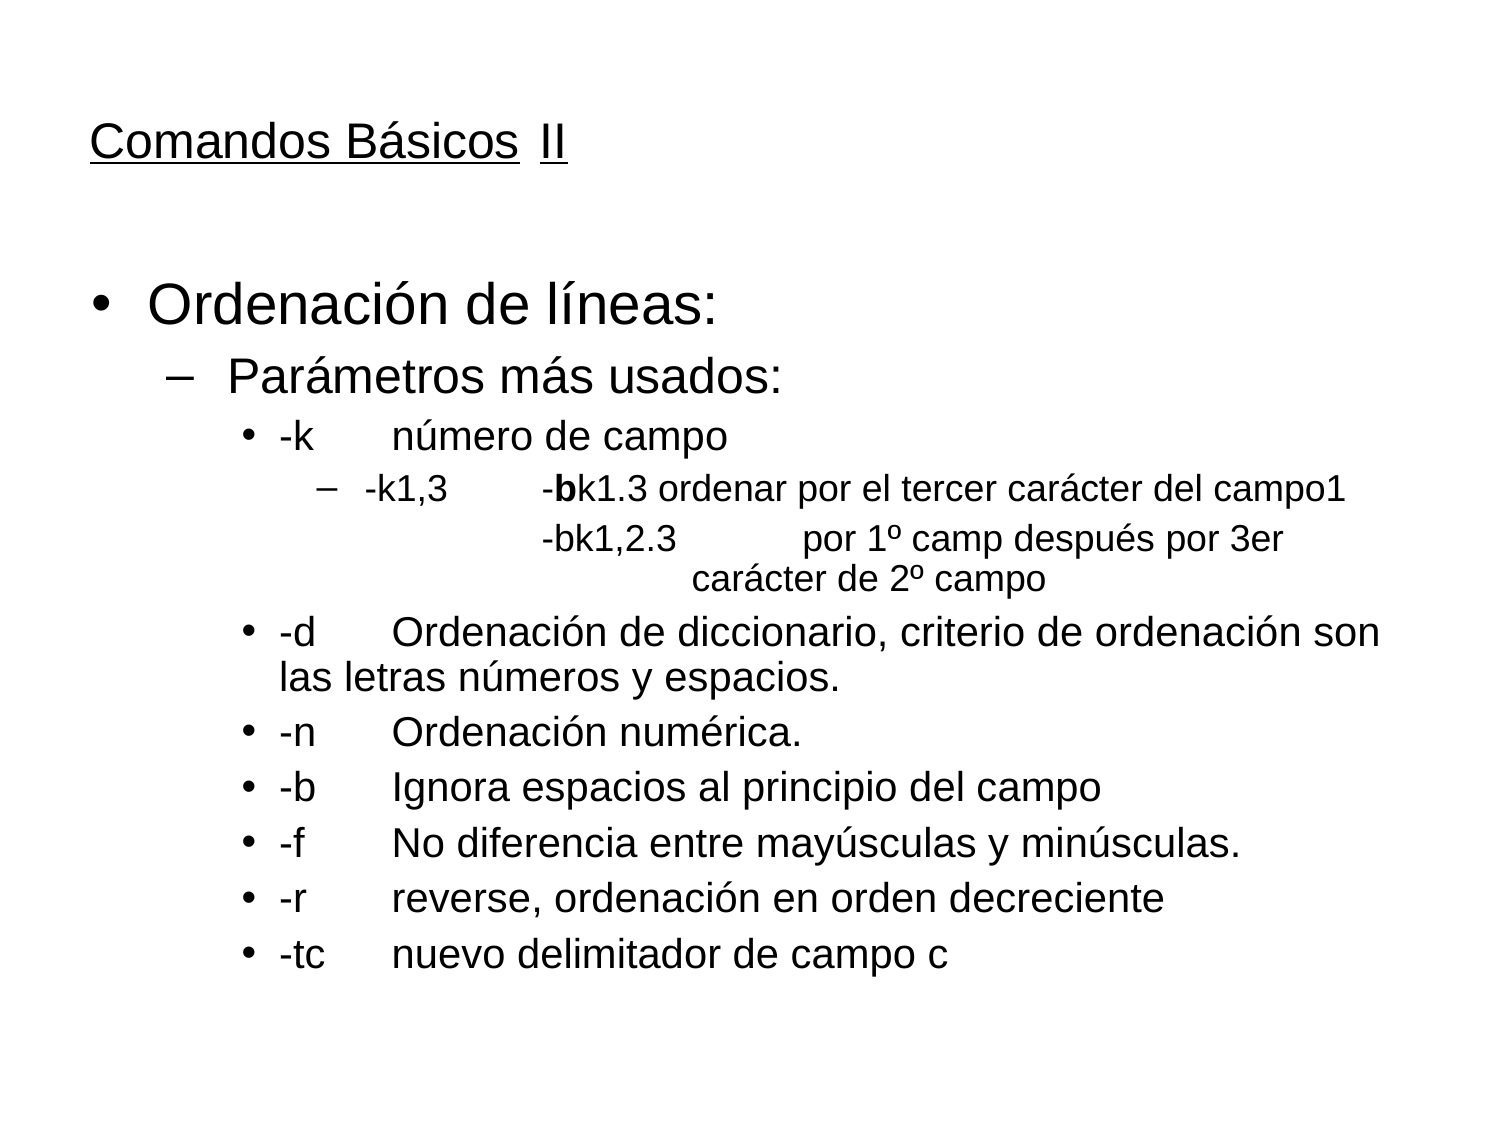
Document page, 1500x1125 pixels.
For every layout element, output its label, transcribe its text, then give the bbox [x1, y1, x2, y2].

list Ordenación de líneas: Parámetros más usados: -k número de campo -k1,3 -bk1.3 ordenar por el tercer carácter del campo1 -bk1,2.3 por 1º camp después por 3er carácter de 2º campo -d Ordenación de diccionario, criterio de ordenación son las letras números y espacios. -n Ordenación numérica. -b Ignora espacios al principio del campo -f No diferencia entre mayúsculas y minúsculas. -r reverse, ordenación en orden decreciente -tc nuevo delimitador de campo c [76, 267, 1427, 1010]
title Comandos Básicos II [75, 45, 1426, 233]
